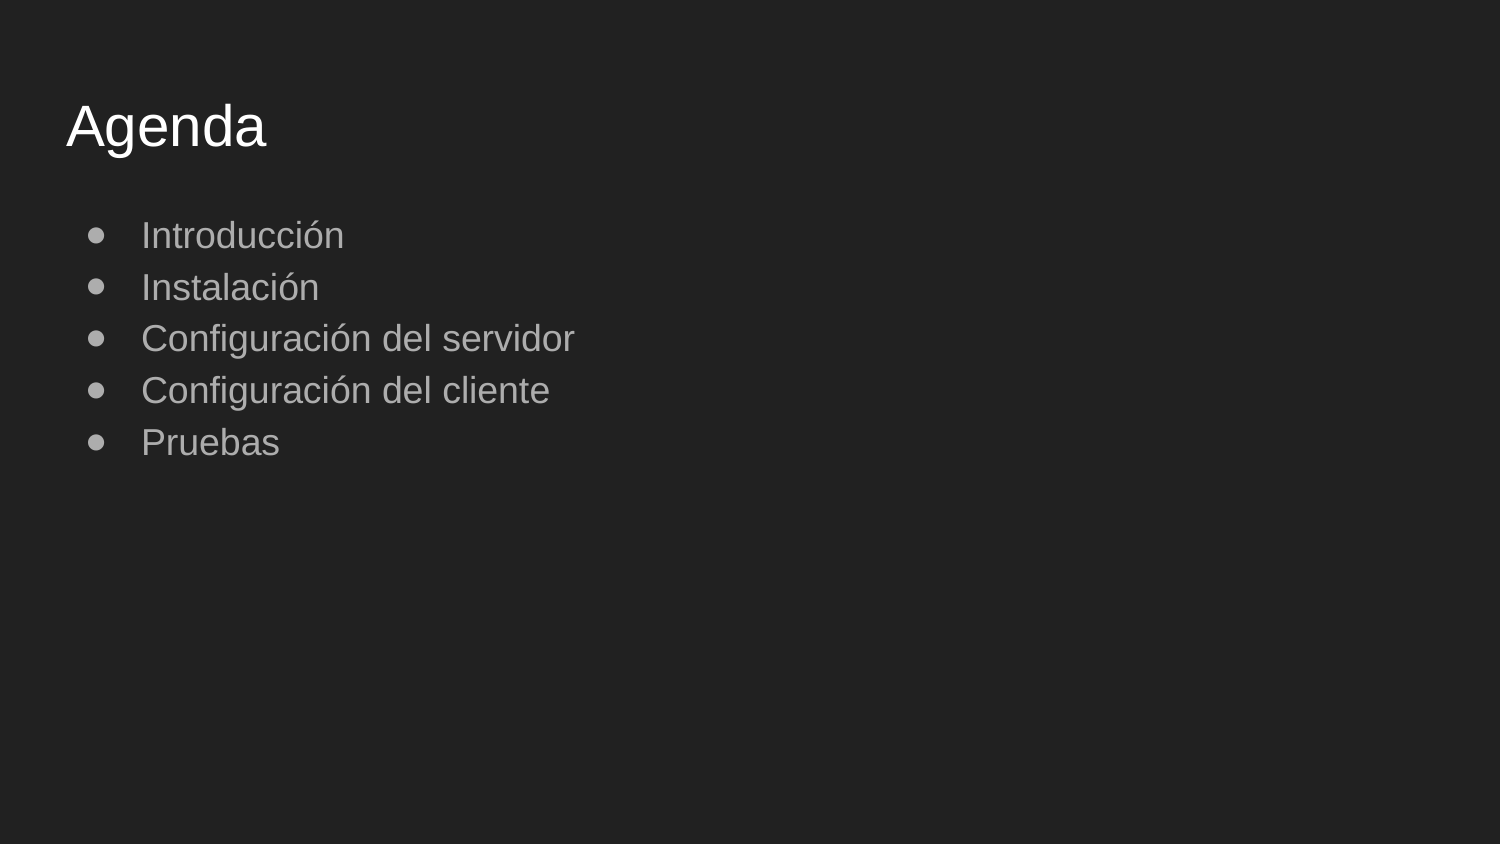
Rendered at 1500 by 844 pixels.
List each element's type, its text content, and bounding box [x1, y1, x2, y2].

list Introducción Instalación Configuración del servidor Configuración del cliente Pruebas [51, 189, 1449, 750]
title Agenda [51, 72, 1449, 167]
